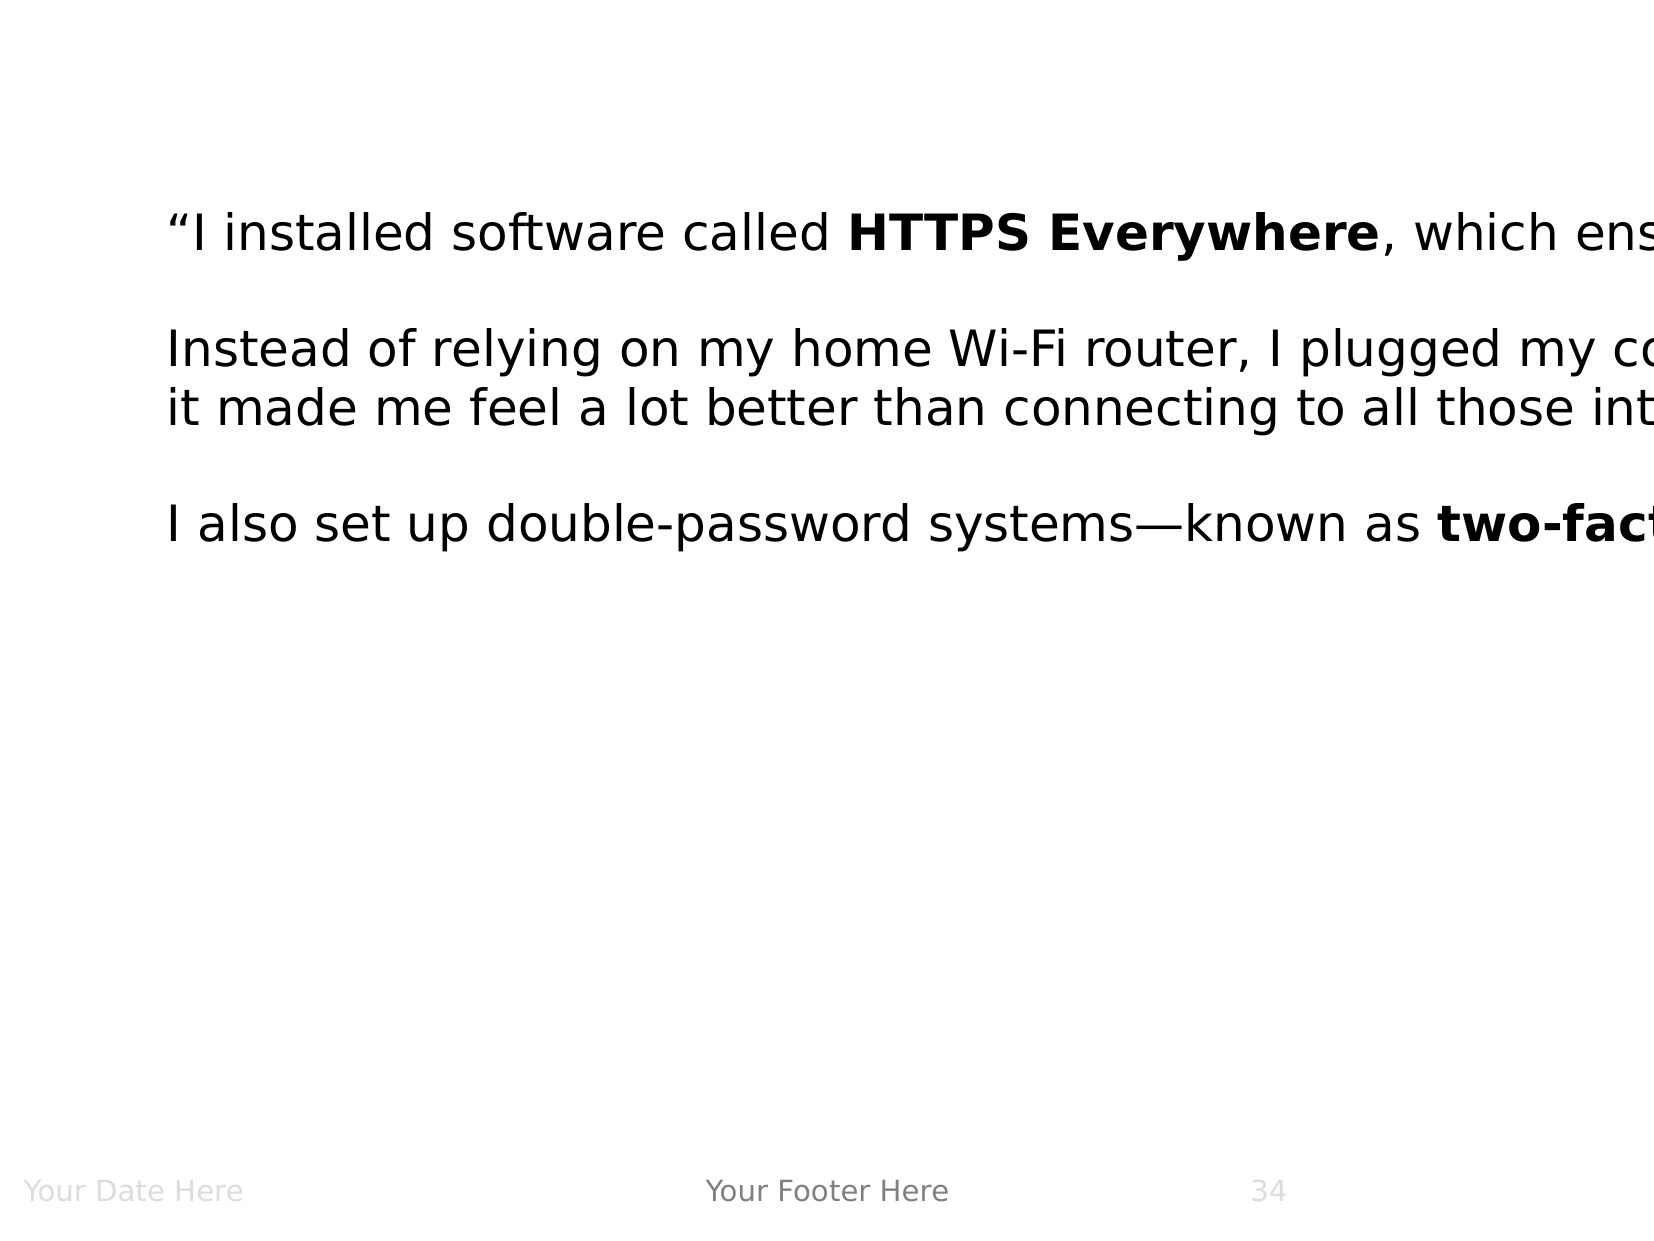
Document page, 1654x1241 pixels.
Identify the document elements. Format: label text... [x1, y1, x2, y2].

text_box Your Date Here [23, 1172, 409, 1241]
text_box [1250, 1172, 1636, 1241]
text_box Your Footer Here [565, 1172, 1090, 1241]
text_box “I installed software called HTTPS Everywhere, which ensured that my connection to the Internet were encrypted whenever possible. Instead of relying on my home Wi-Fi router, I plugged my computer into a hard-wired Ethernet connection. When traveling, I started using a portable Wi-Fi hot spot that I carried with me. The connection was sometimes spotty, but it made me feel a lot better than connecting to all those intrusive hotel Wi-Fi systems that force your traffic through their system.” I also set up double-password systems—known as two-factor authentication—when it was available.” [152, 196, 1517, 992]
